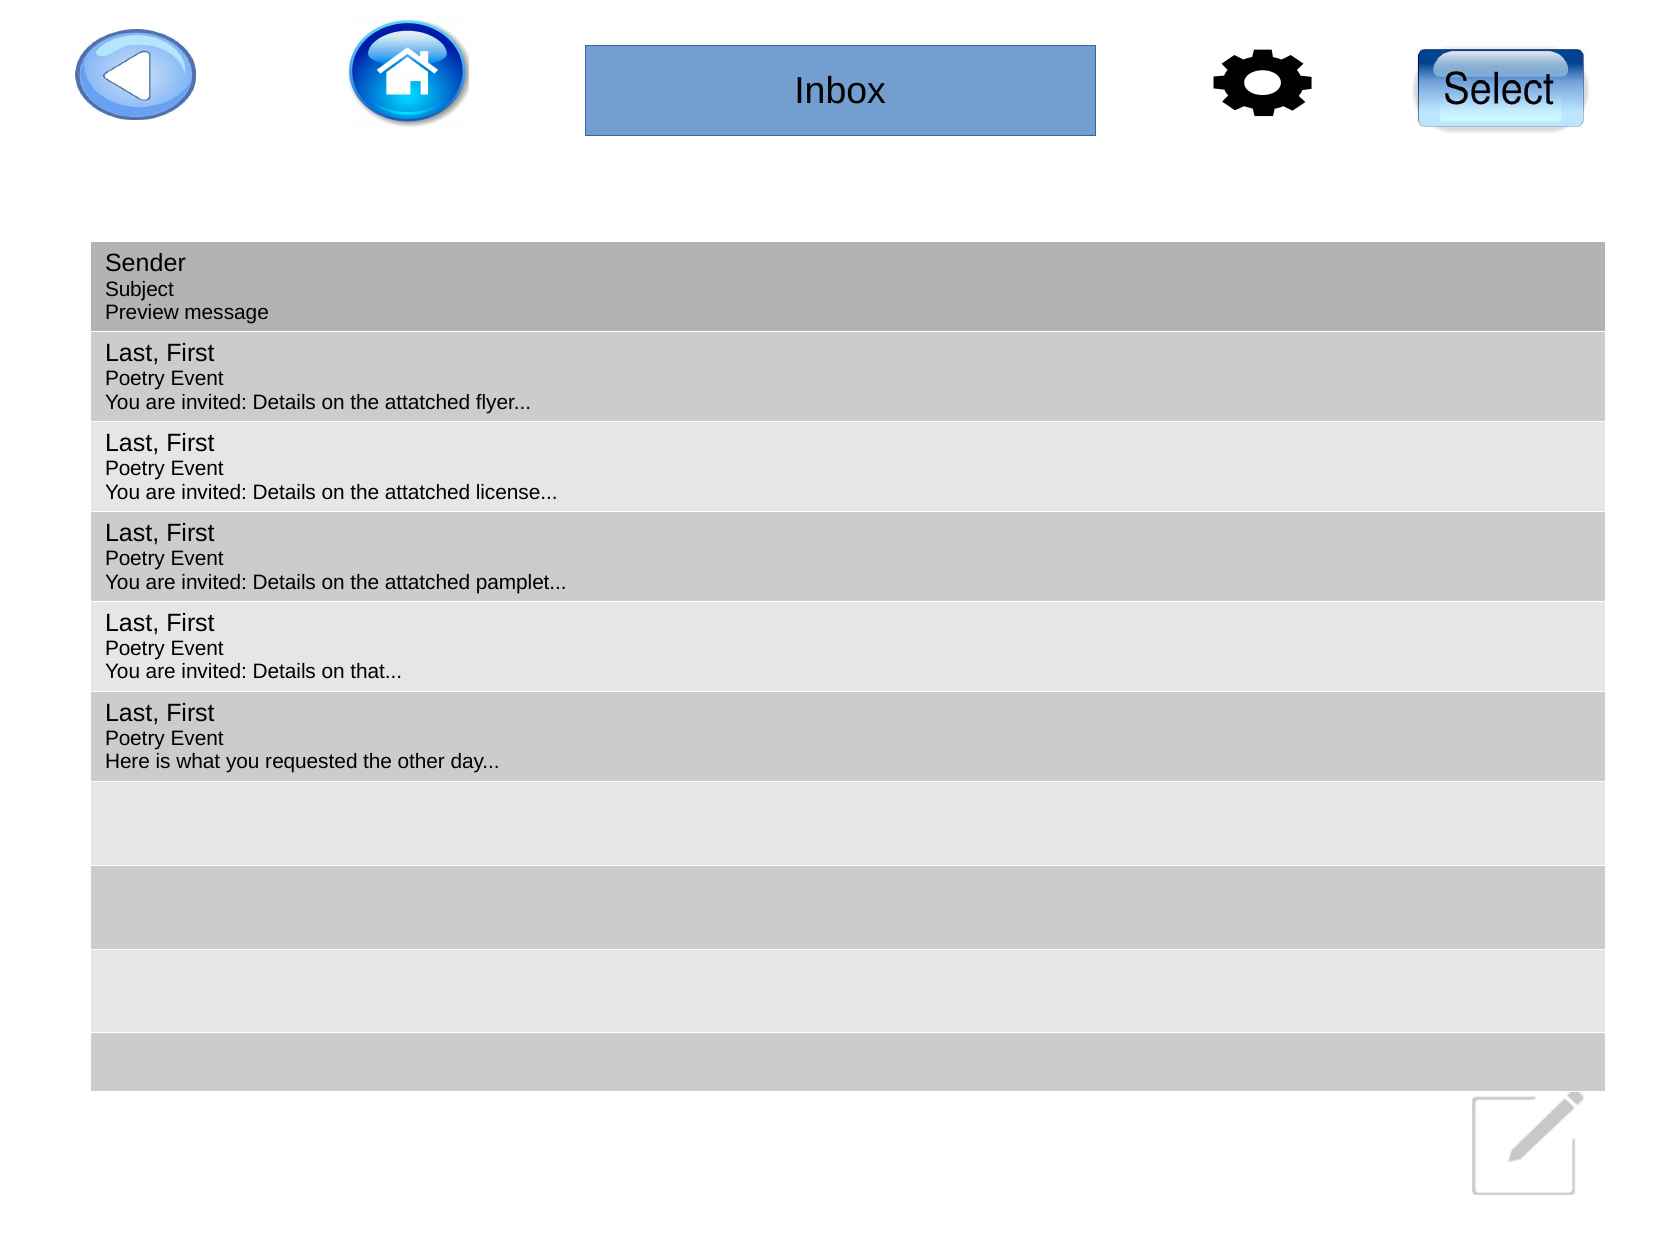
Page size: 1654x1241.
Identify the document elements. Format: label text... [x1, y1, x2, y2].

picture [1410, 44, 1591, 136]
table_cell Last, First Poetry Event You are invited: Details on the attatched pamplet... [91, 512, 1605, 601]
text_box Inbox [585, 45, 1096, 136]
table_cell Last, First Poetry Event You are invited: Details on the attatched license... [91, 422, 1605, 511]
picture [1425, 1079, 1636, 1201]
table_cell [91, 866, 1605, 949]
table_cell Last, First Poetry Event Here is what you requested the other day... [91, 692, 1605, 781]
picture [345, 14, 469, 128]
table_cell [91, 950, 1605, 1032]
picture [1189, 29, 1336, 128]
table_cell Last, First Poetry Event You are invited: Details on that... [91, 602, 1605, 691]
table_cell Last, First Poetry Event You are invited: Details on the attatched flyer... [91, 332, 1605, 421]
table_cell [91, 782, 1605, 865]
table_cell [91, 1033, 1605, 1091]
table_header Sender Subject Preview message [91, 242, 1605, 331]
picture [75, 29, 196, 121]
